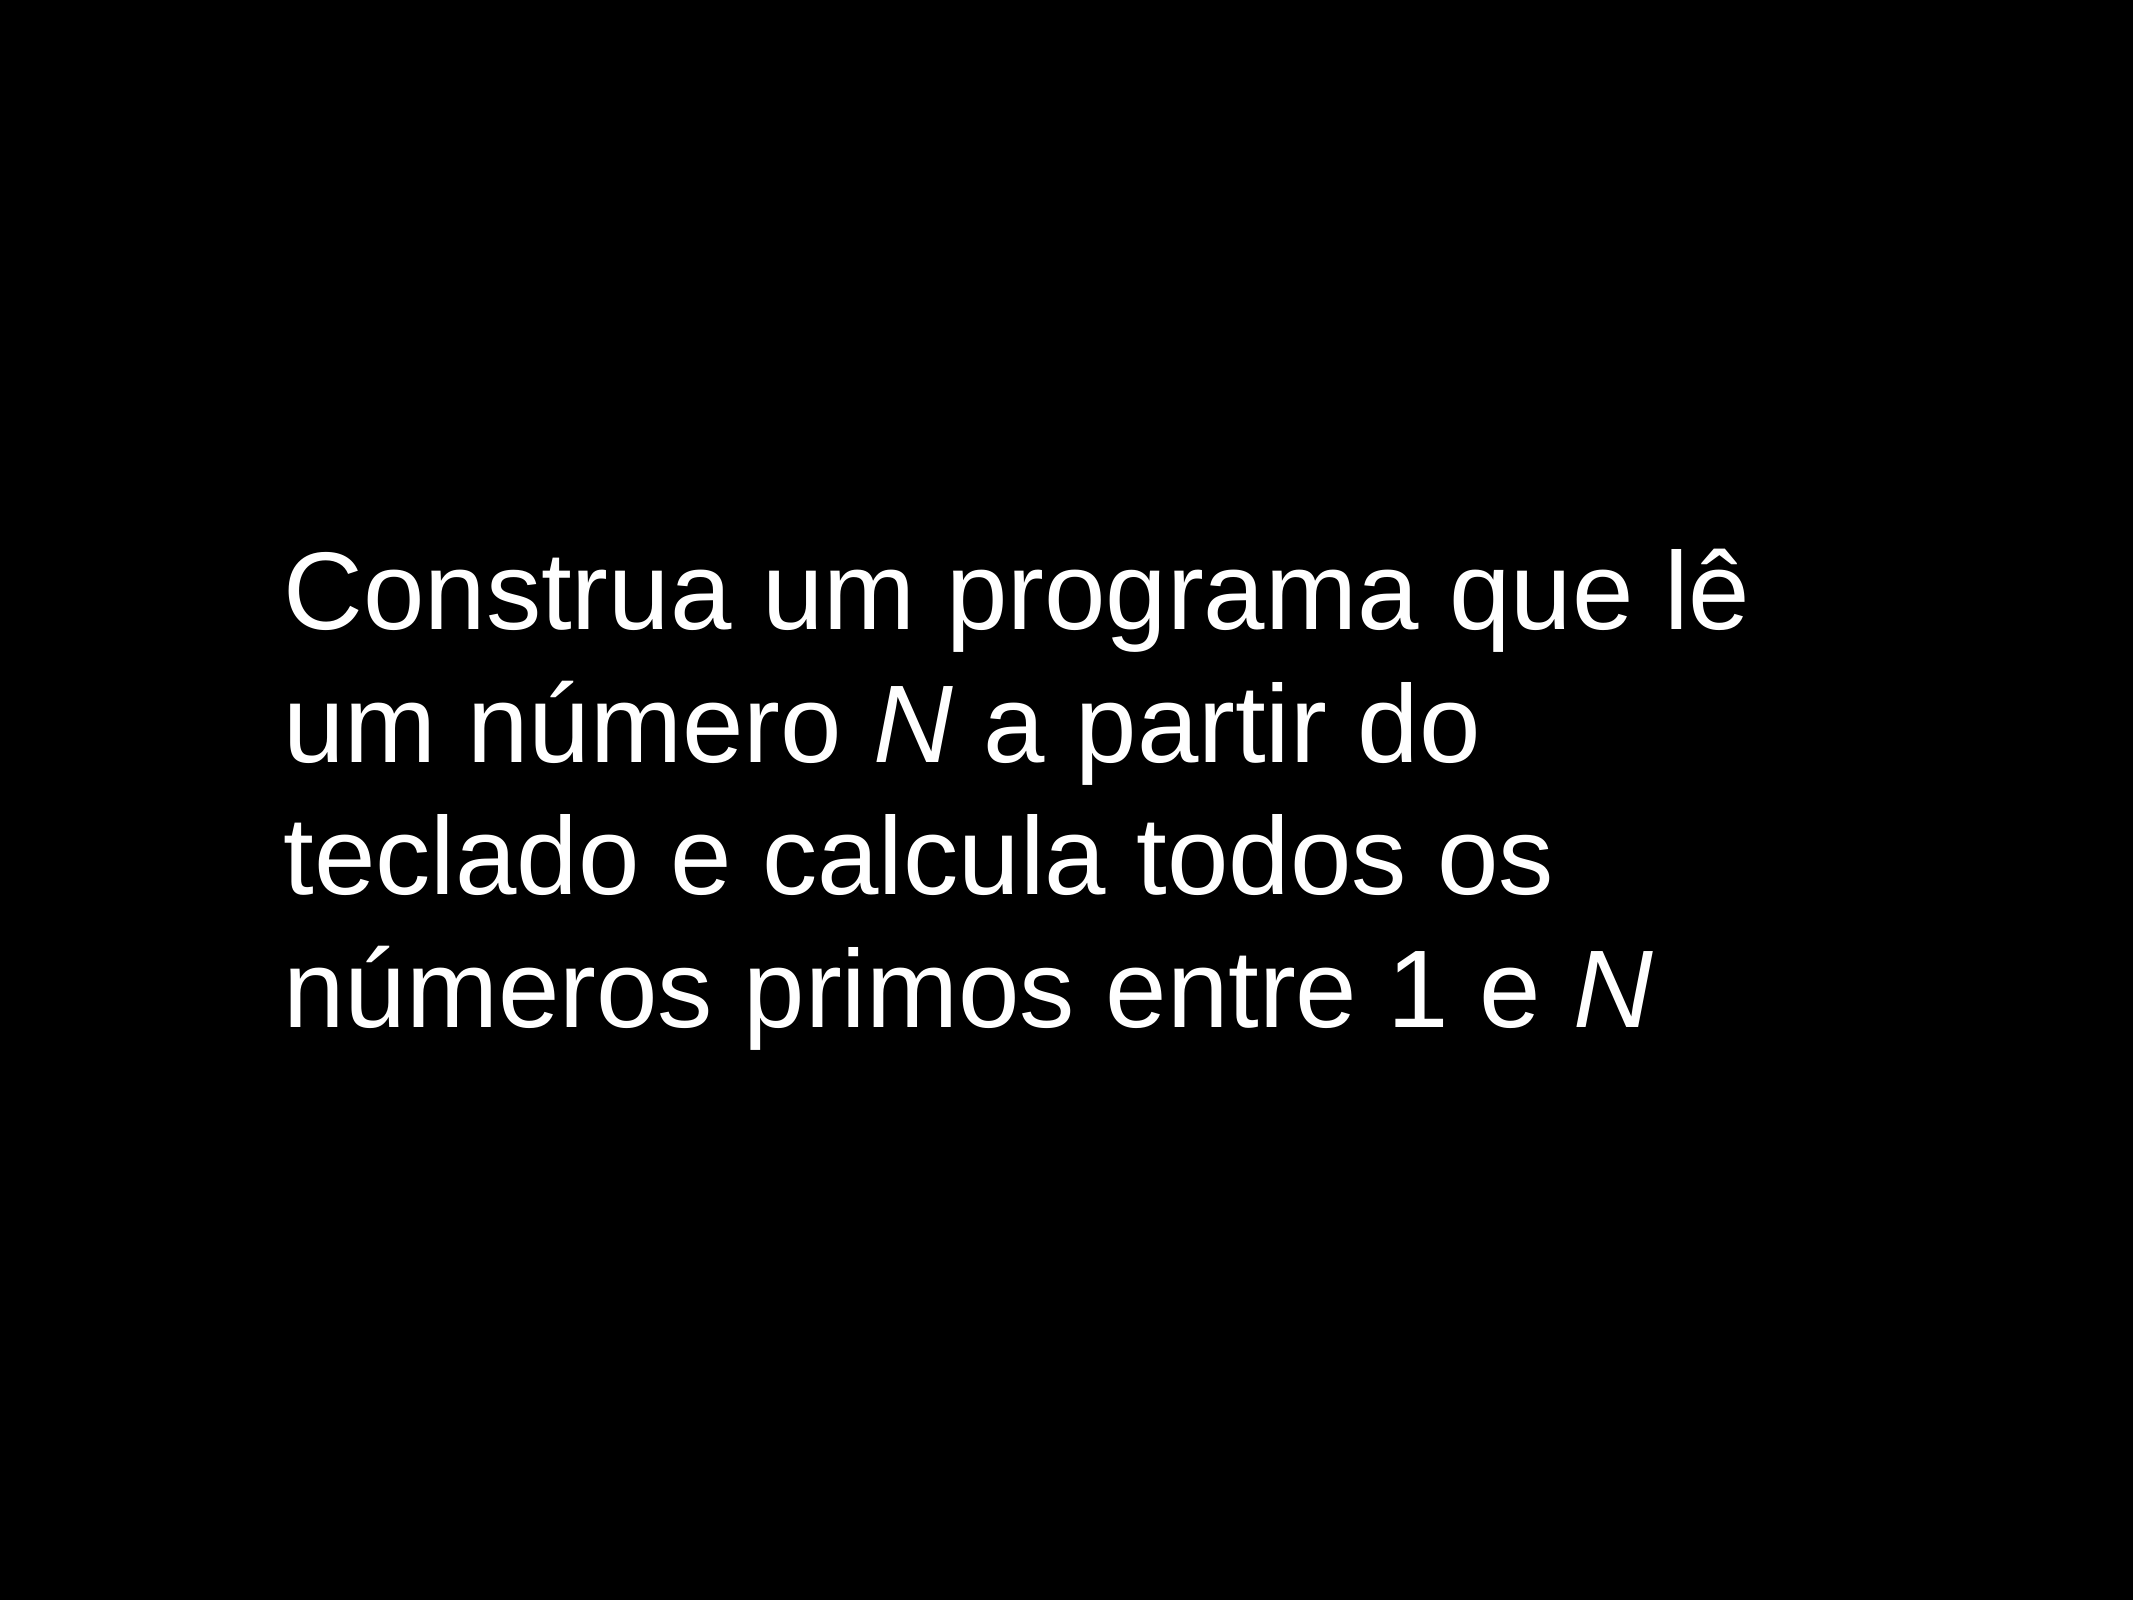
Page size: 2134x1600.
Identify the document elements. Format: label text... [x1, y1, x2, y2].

title Construa um programa que lê um número N a partir do teclado e calcula todos os números primos entre 1 e N [283, 175, 1855, 1394]
